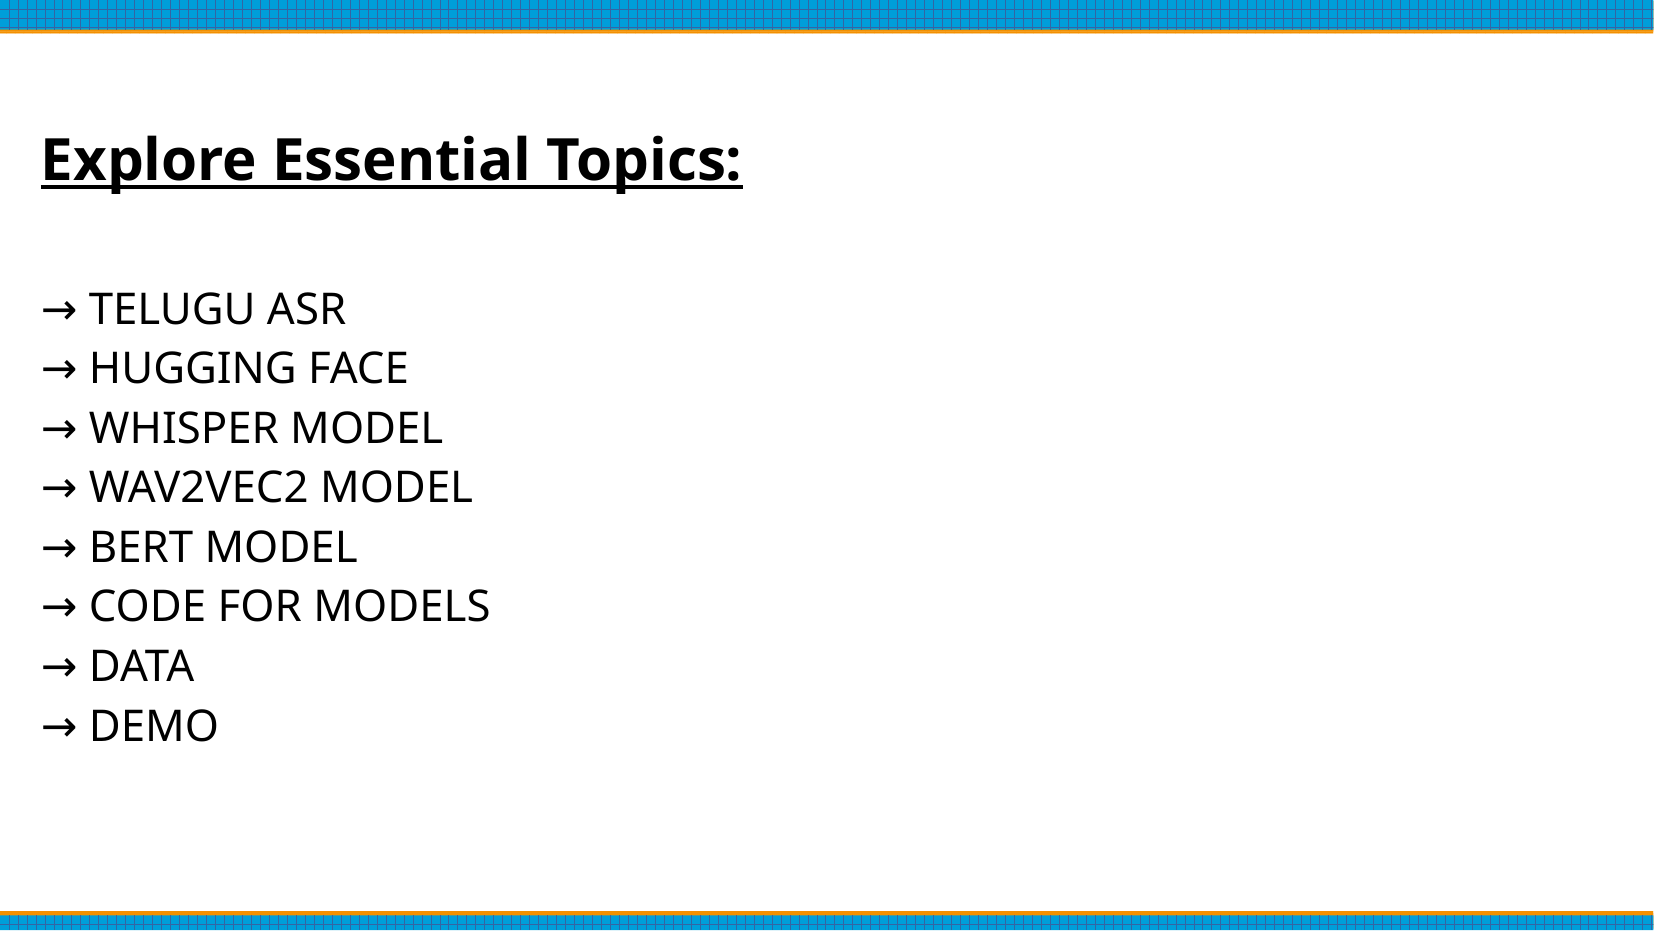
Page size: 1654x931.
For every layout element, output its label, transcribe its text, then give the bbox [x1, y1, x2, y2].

text_box Explore Essential Topics: → TELUGU ASR → HUGGING FACE → WHISPER MODEL → WAV2VEC2 MODEL → BERT MODEL → CODE FOR MODELS → DATA → DEMO [34, 112, 1651, 676]
